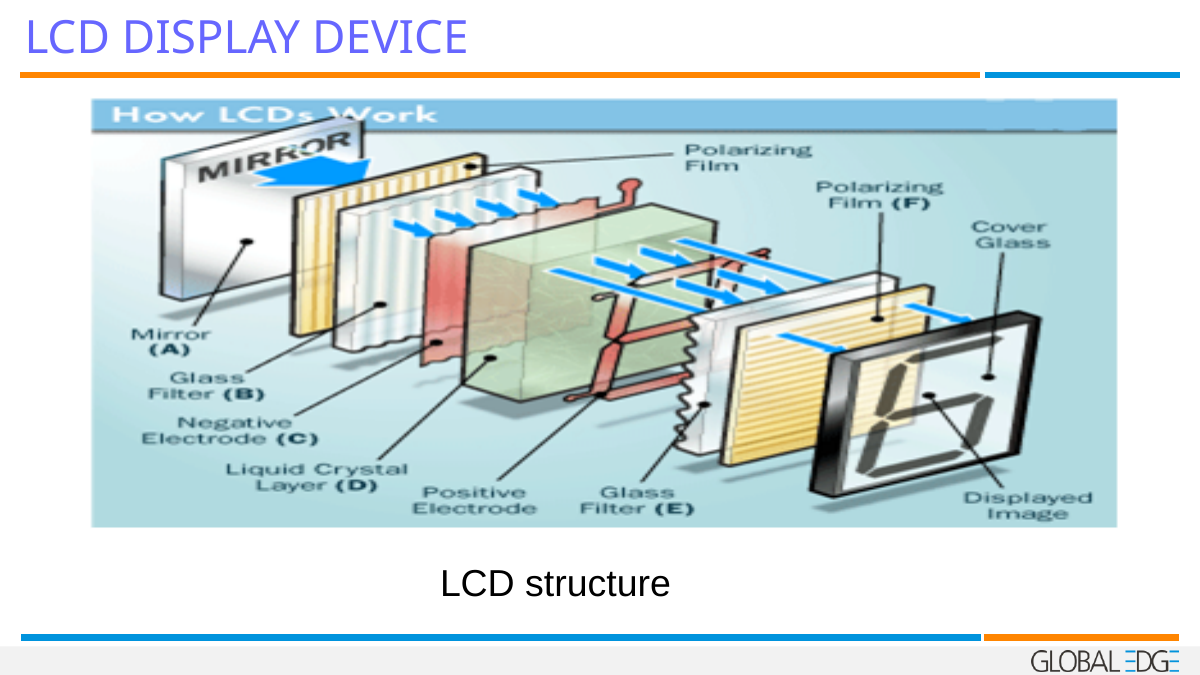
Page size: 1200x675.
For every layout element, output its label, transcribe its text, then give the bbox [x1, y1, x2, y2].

text_box [602, 177, 643, 234]
picture [1031, 650, 1179, 672]
title LCD DISPLAY DEVICE [12, 9, 1088, 64]
picture [87, 95, 1123, 532]
text_box LCD structure [425, 555, 981, 612]
